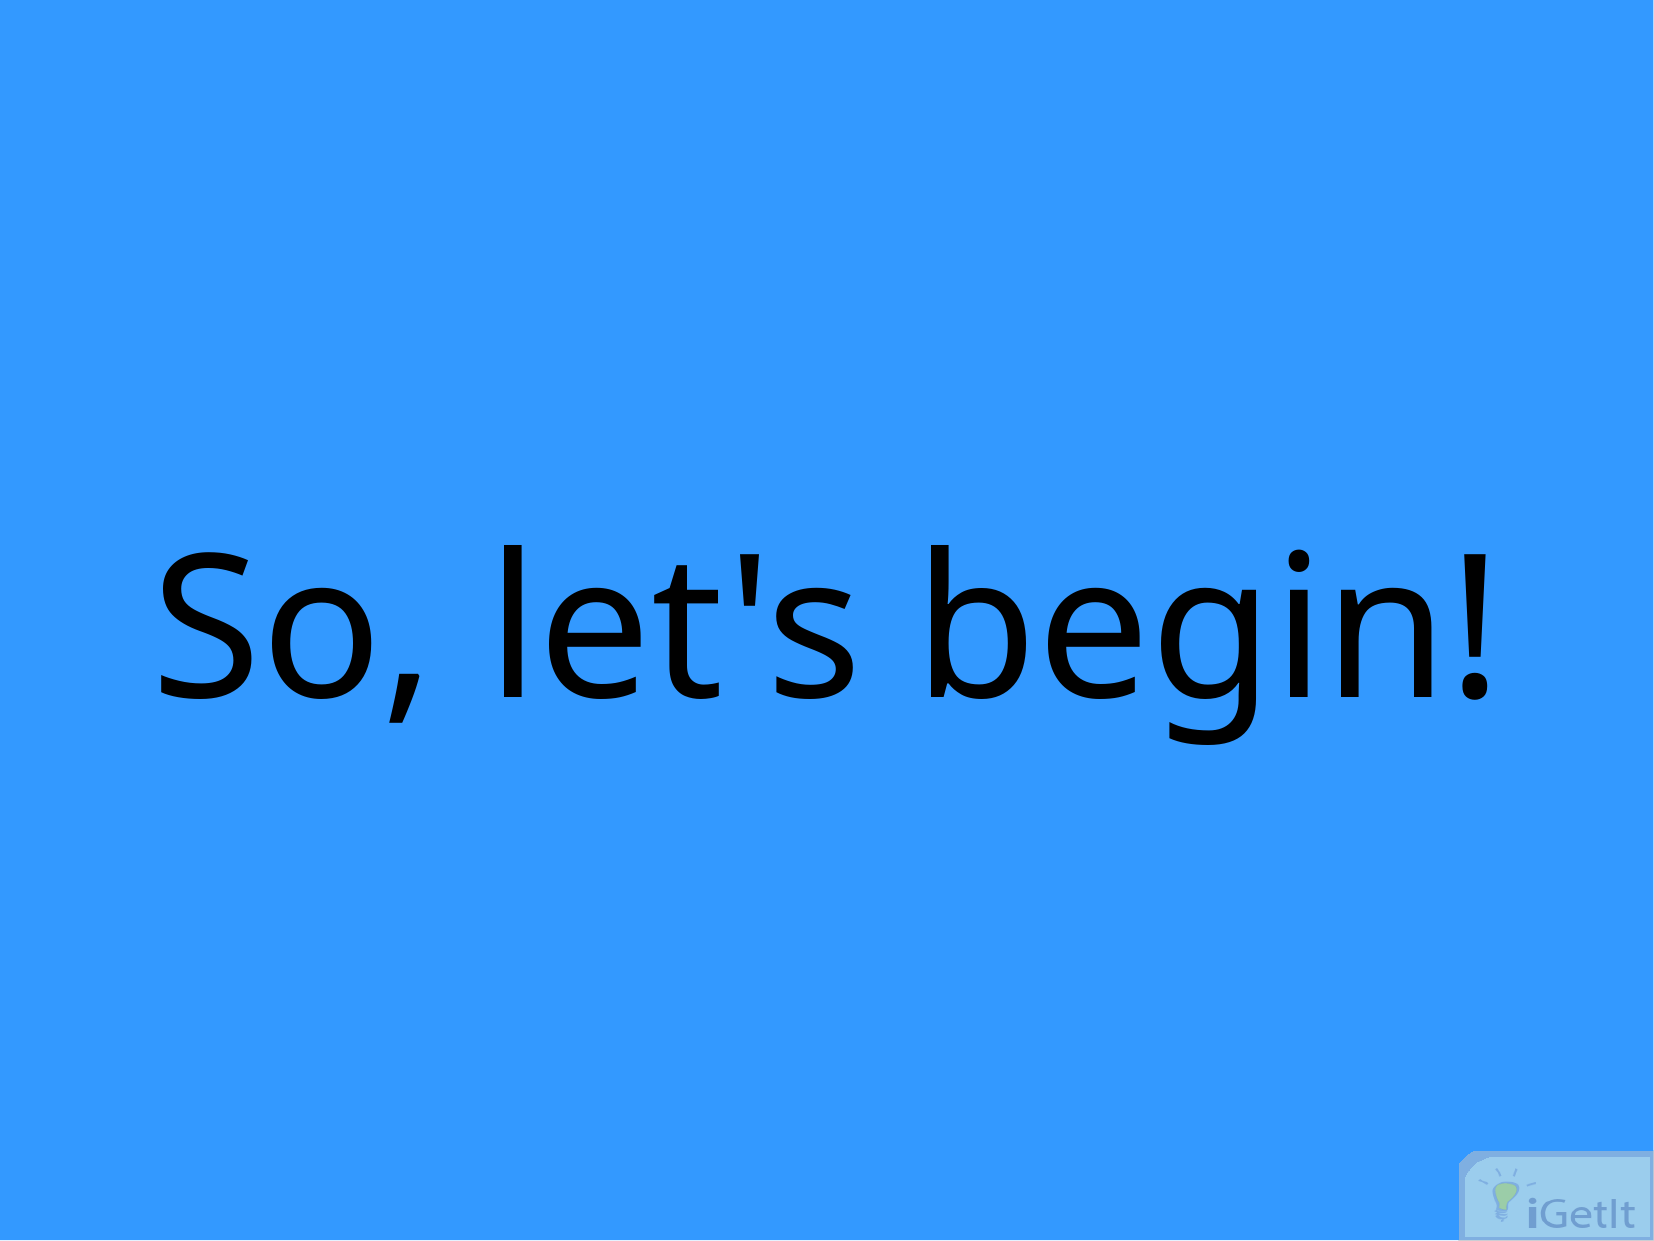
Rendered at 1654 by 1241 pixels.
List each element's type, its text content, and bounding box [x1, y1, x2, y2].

list So, let's begin! [0, 0, 1654, 1241]
picture [1459, 1151, 1654, 1241]
